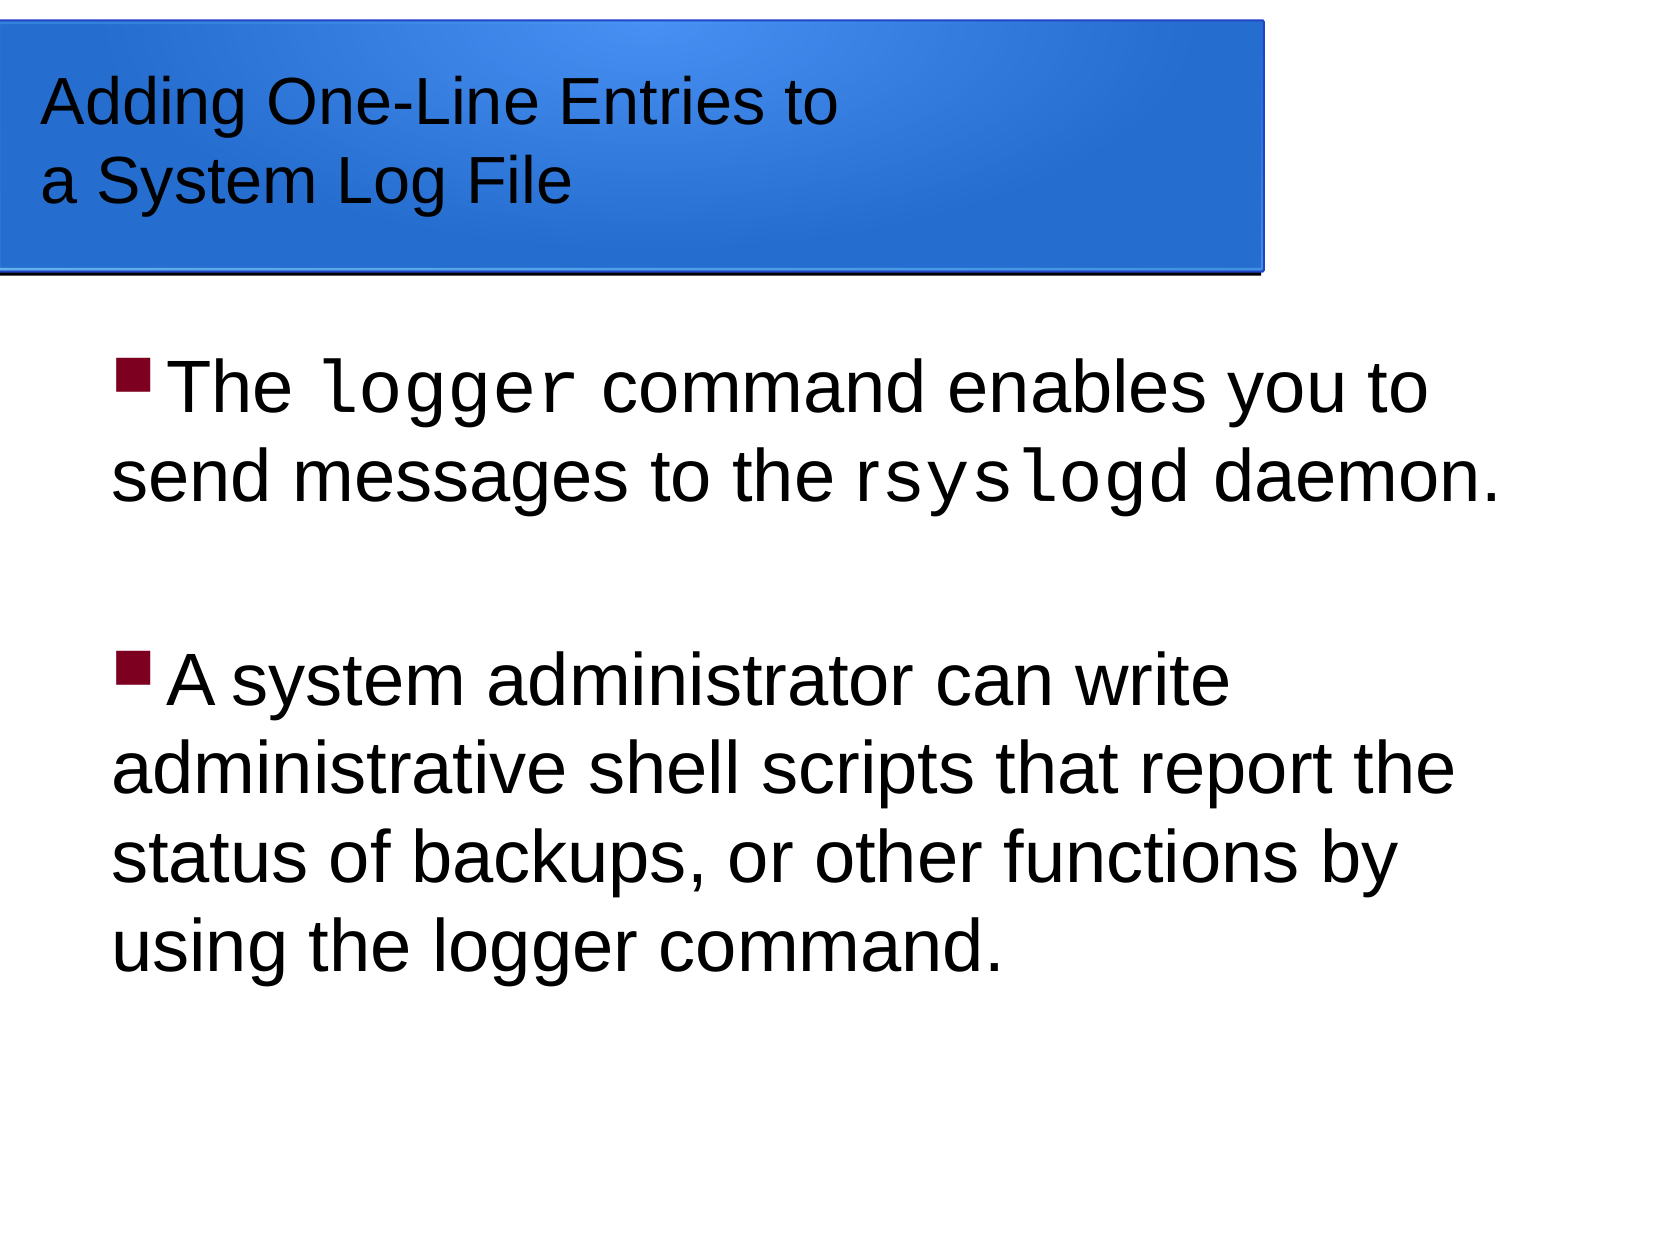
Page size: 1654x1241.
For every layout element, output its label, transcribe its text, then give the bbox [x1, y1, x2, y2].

title Adding One-Line Entries to a System Log File [25, 17, 1501, 226]
list The logger command enables you to send messages to the rsyslogd daemon. A system administrator can write administrative shell scripts that report the status of backups, or other functions by using the logger command. [96, 330, 1571, 1061]
